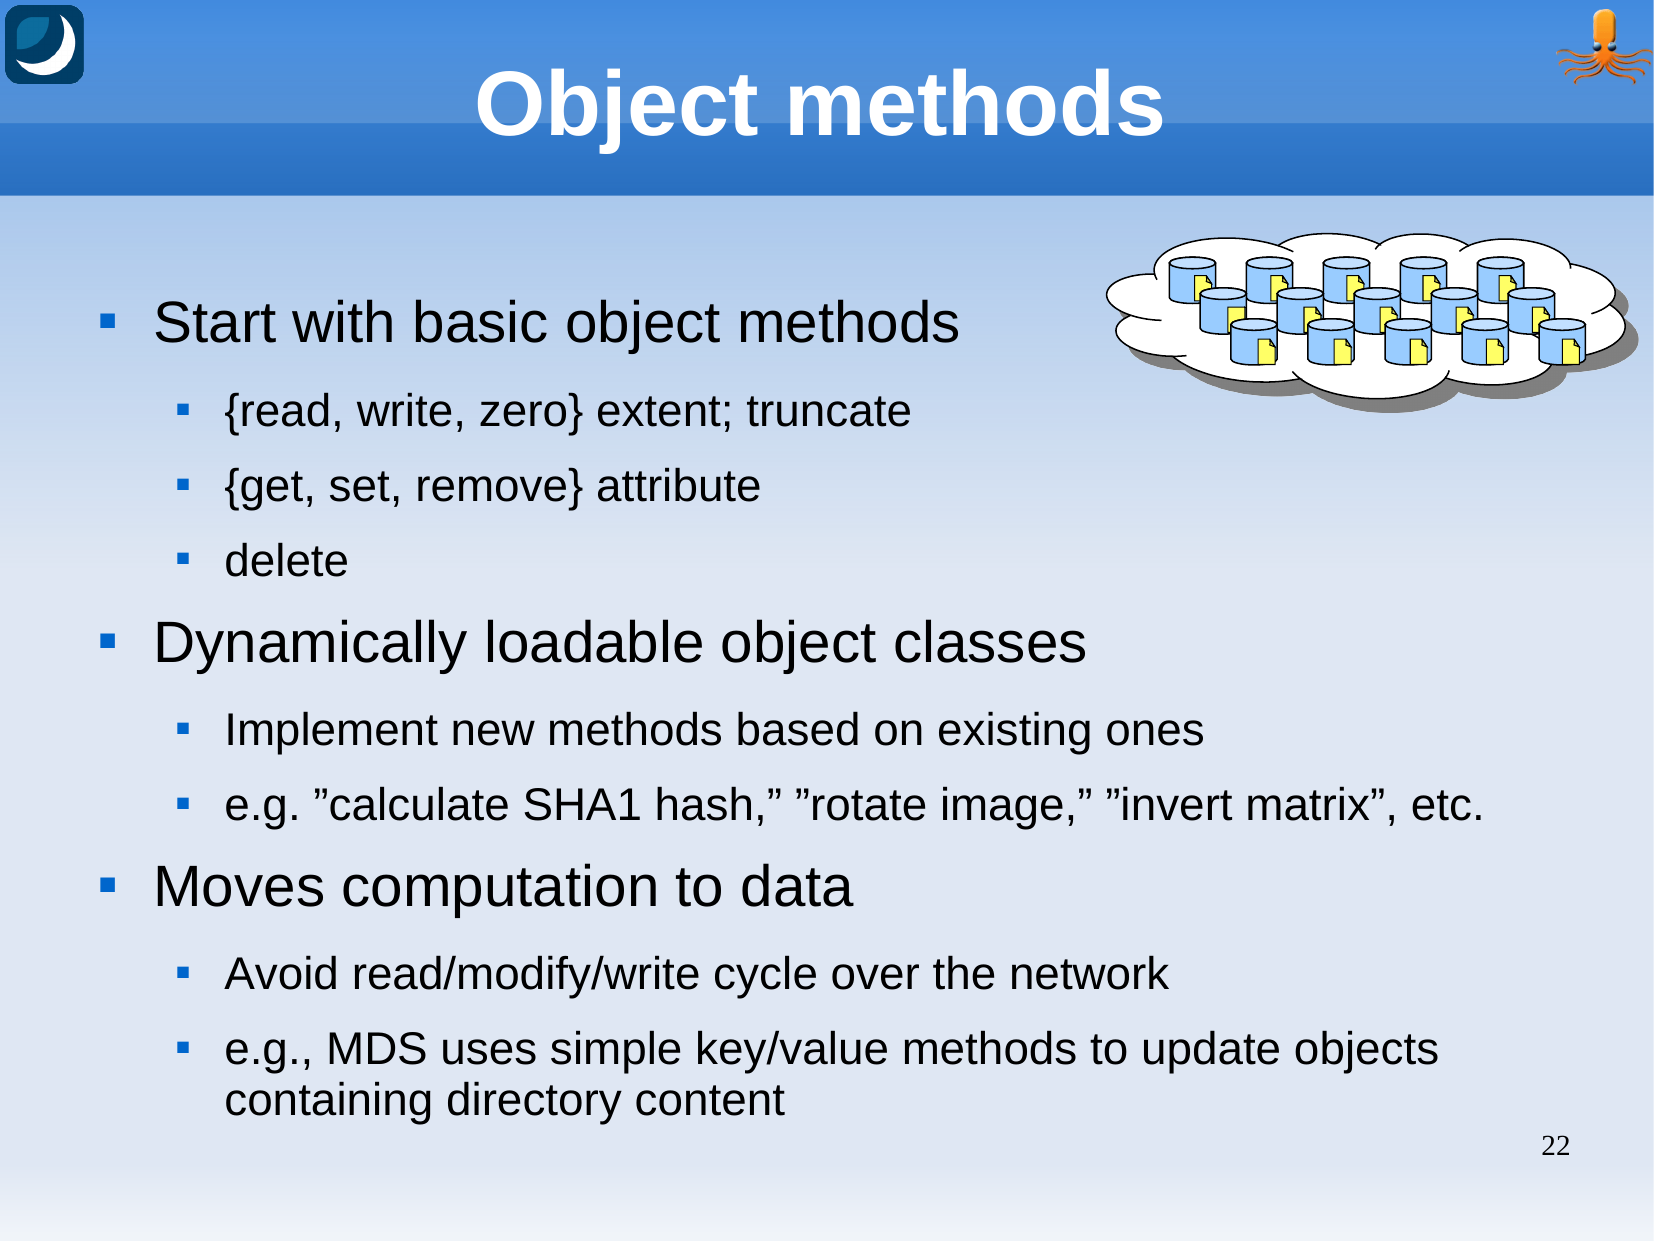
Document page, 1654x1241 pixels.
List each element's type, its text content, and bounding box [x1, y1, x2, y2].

picture [0, 0, 1654, 1241]
title Object methods [76, 0, 1565, 208]
text_box [1106, 233, 1626, 399]
list Start with basic object methods {read, write, zero} extent; truncate {get, set, remove} attribute delete Dynamically loadable object classes Implement new methods based on existing ones e.g. ”calculate SHA1 hash,” ”rotate image,” ”invert matrix”, etc. Moves computation to data Avoid read/modify/write cycle over the network e.g., MDS uses simple key/value methods to update objects containing directory content [82, 290, 1571, 1126]
